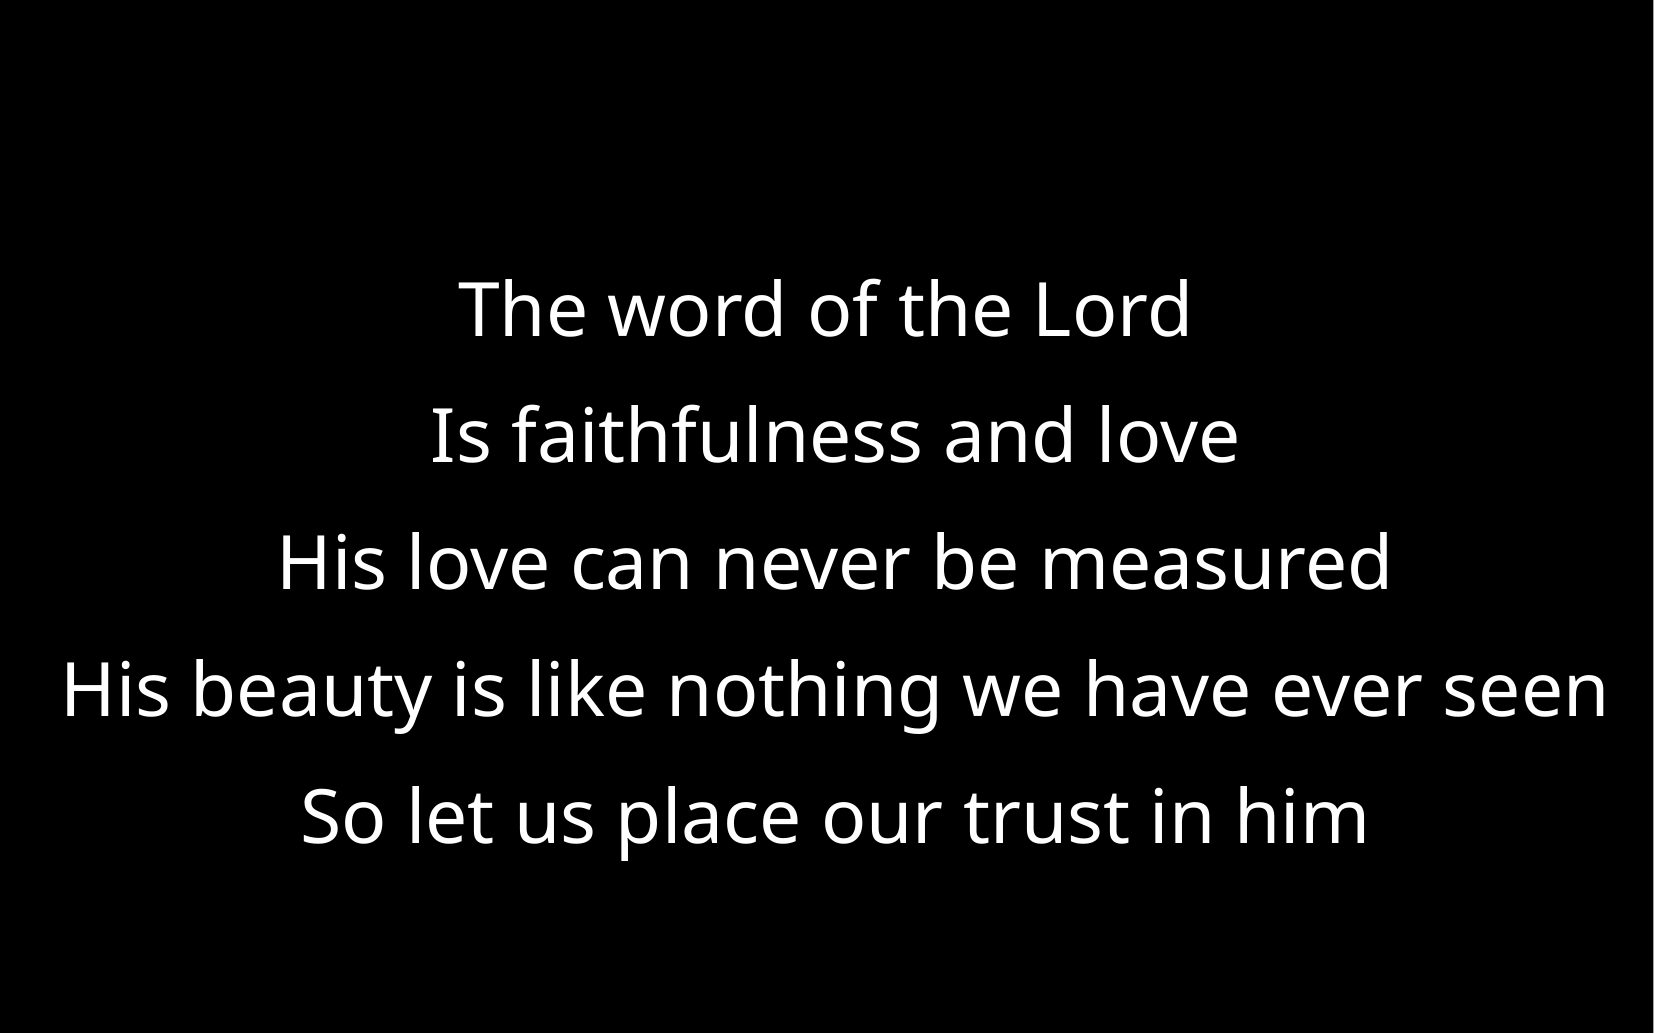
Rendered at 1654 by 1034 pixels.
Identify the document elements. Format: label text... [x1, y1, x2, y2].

list The word of the Lord Is faithfulness and love His love can never be measured His beauty is like nothing we have ever seen So let us place our trust in him [0, 255, 1654, 1024]
